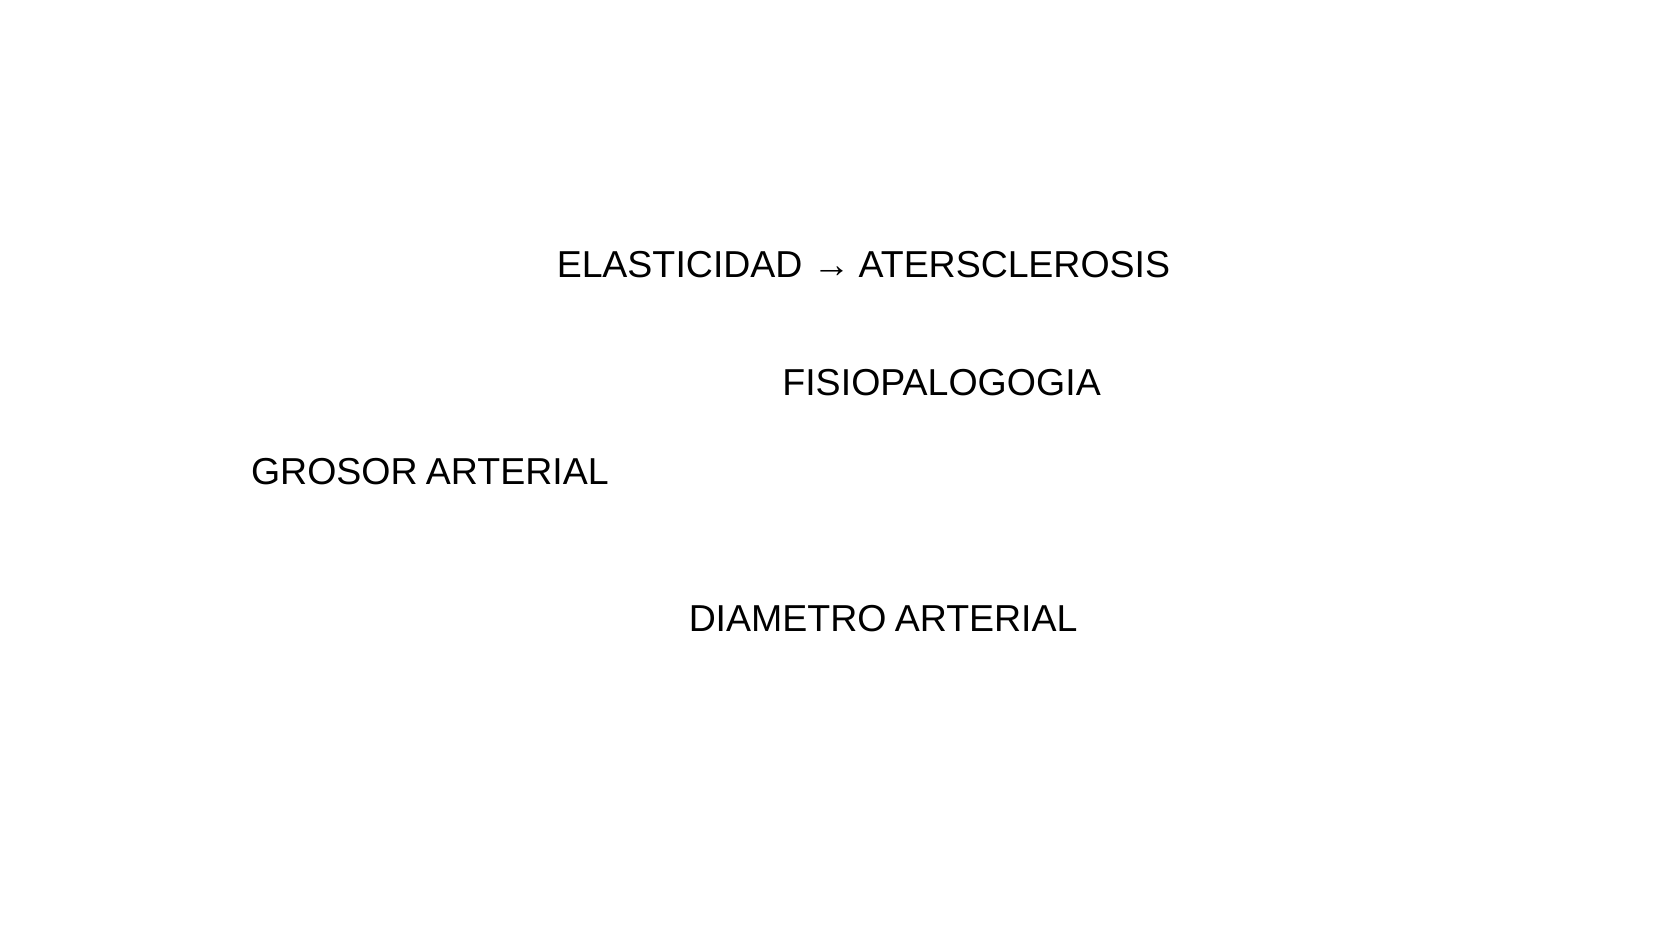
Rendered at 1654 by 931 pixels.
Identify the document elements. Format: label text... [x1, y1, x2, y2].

text_box DIAMETRO ARTERIAL [673, 590, 1093, 648]
text_box GROSOR ARTERIAL [236, 442, 624, 500]
text_box ELASTICIDAD → ATERSCLEROSIS [531, 236, 1329, 336]
text_box FISIOPALOGOGIA [767, 354, 1117, 412]
